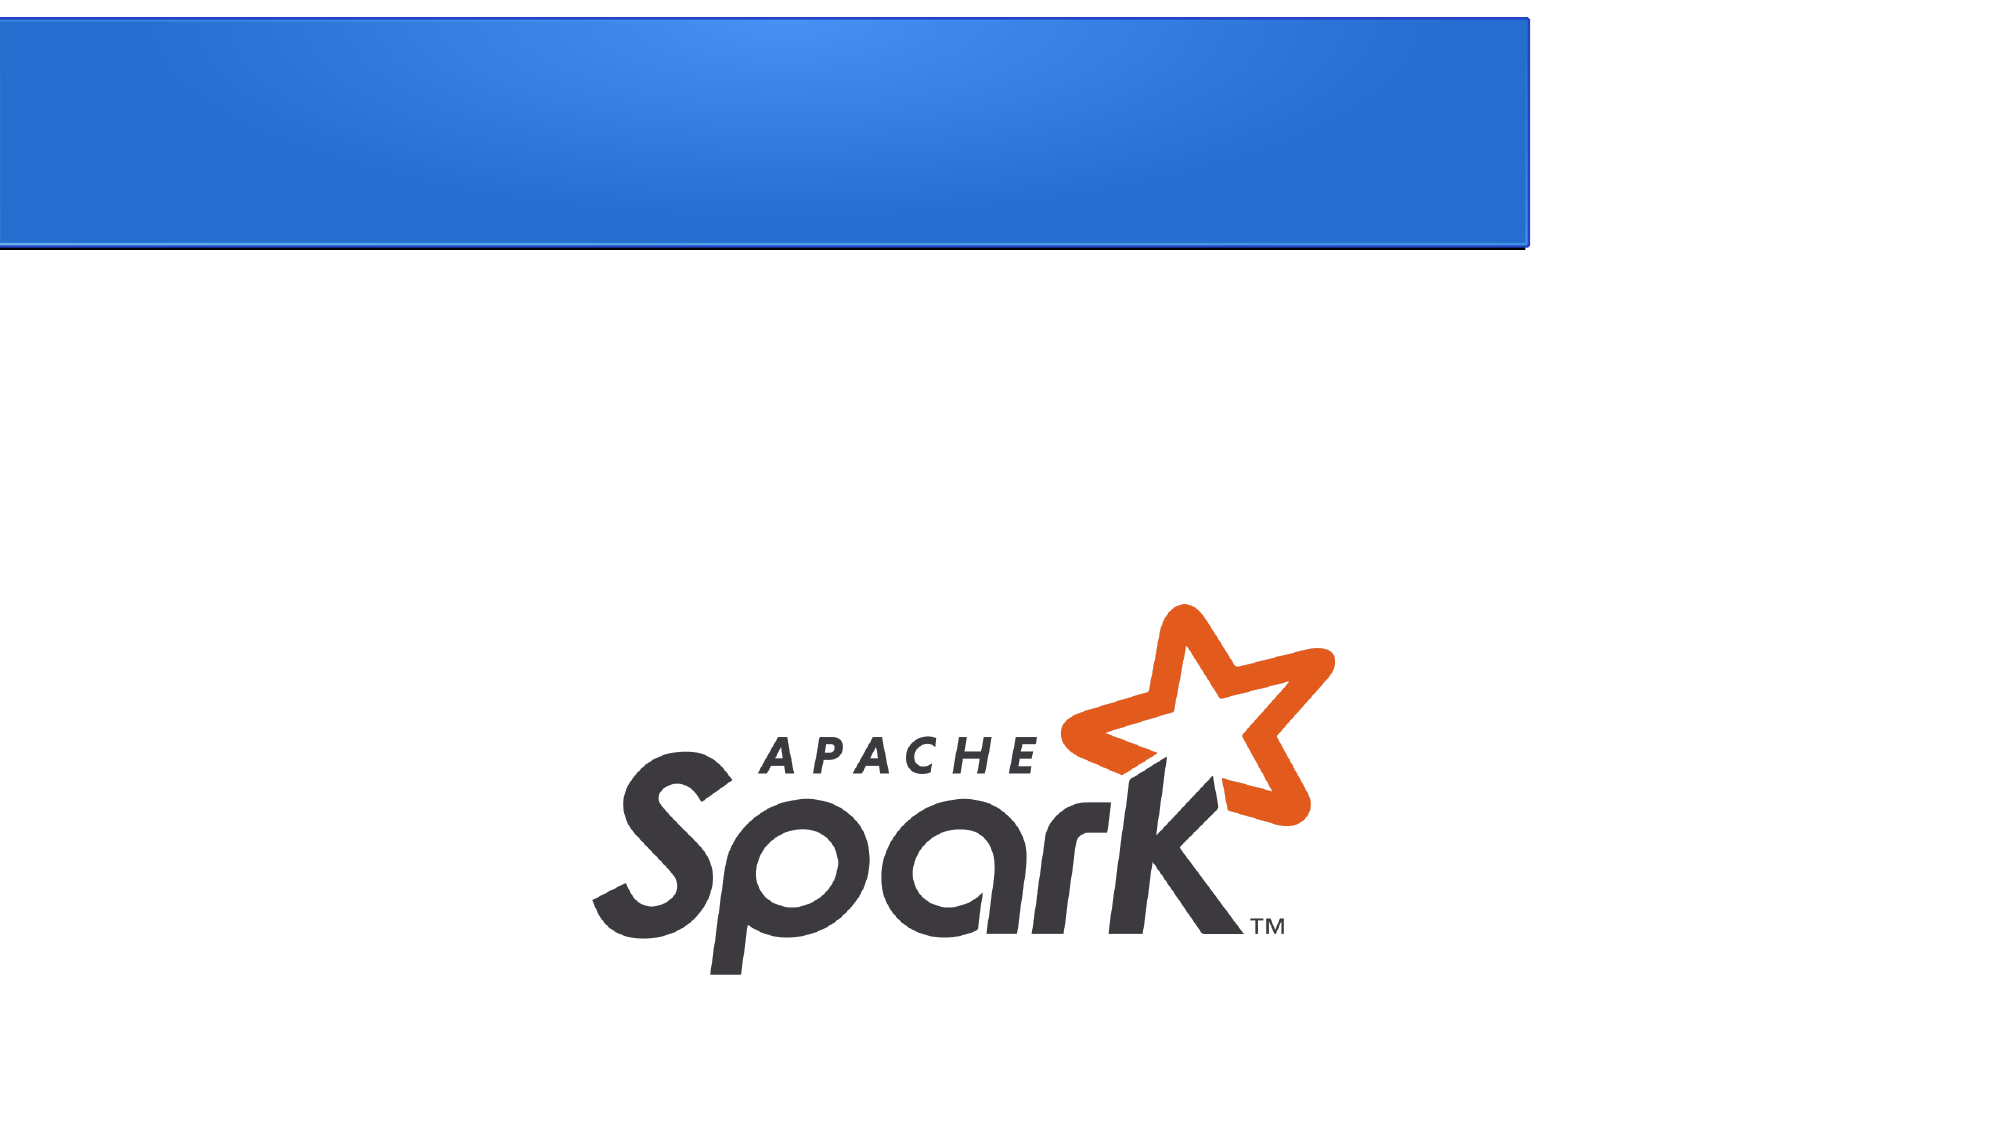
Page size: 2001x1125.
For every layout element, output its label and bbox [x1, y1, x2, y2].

picture [592, 604, 1335, 975]
